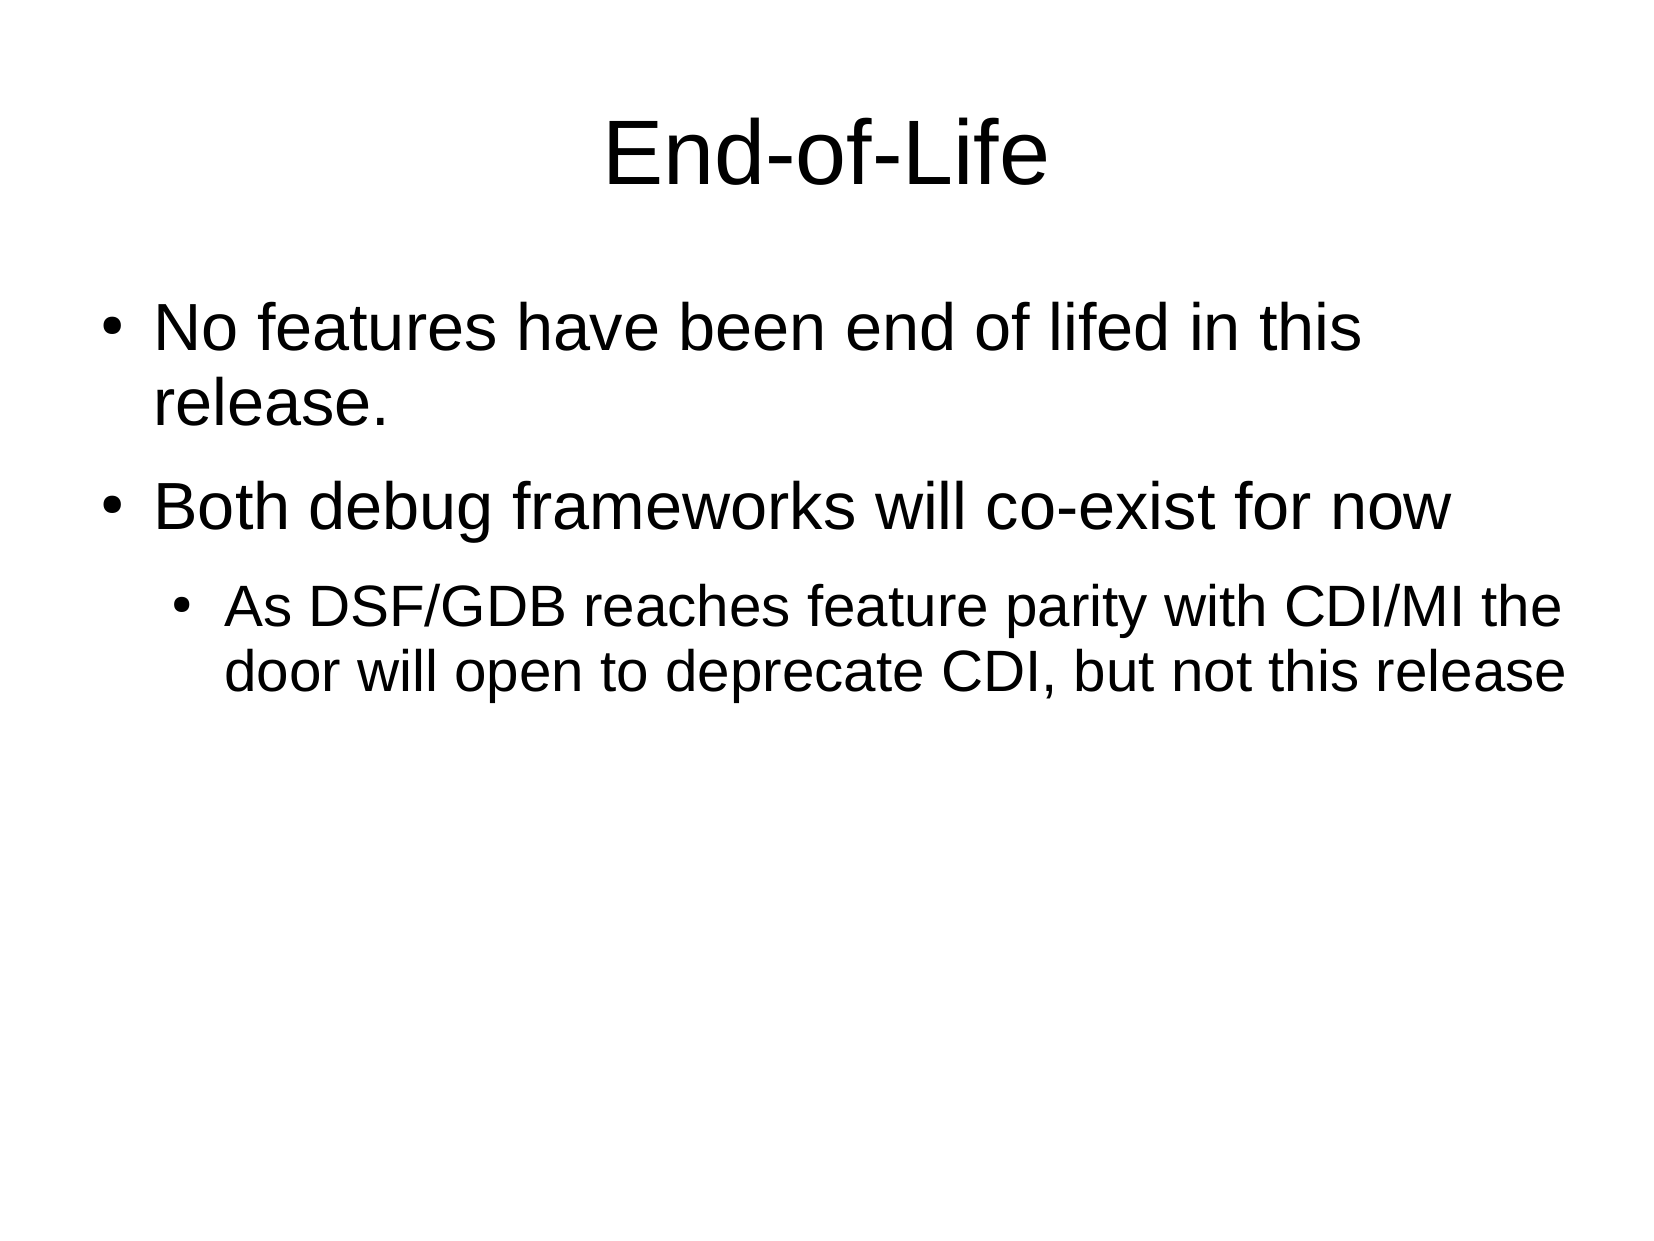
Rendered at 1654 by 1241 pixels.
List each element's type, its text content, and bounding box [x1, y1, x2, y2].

title End-of-Life [82, 56, 1571, 250]
list No features have been end of lifed in this release. Both debug frameworks will co-exist for now As DSF/GDB reaches feature parity with CDI/MI the door will open to deprecate CDI, but not this release [82, 290, 1571, 1094]
